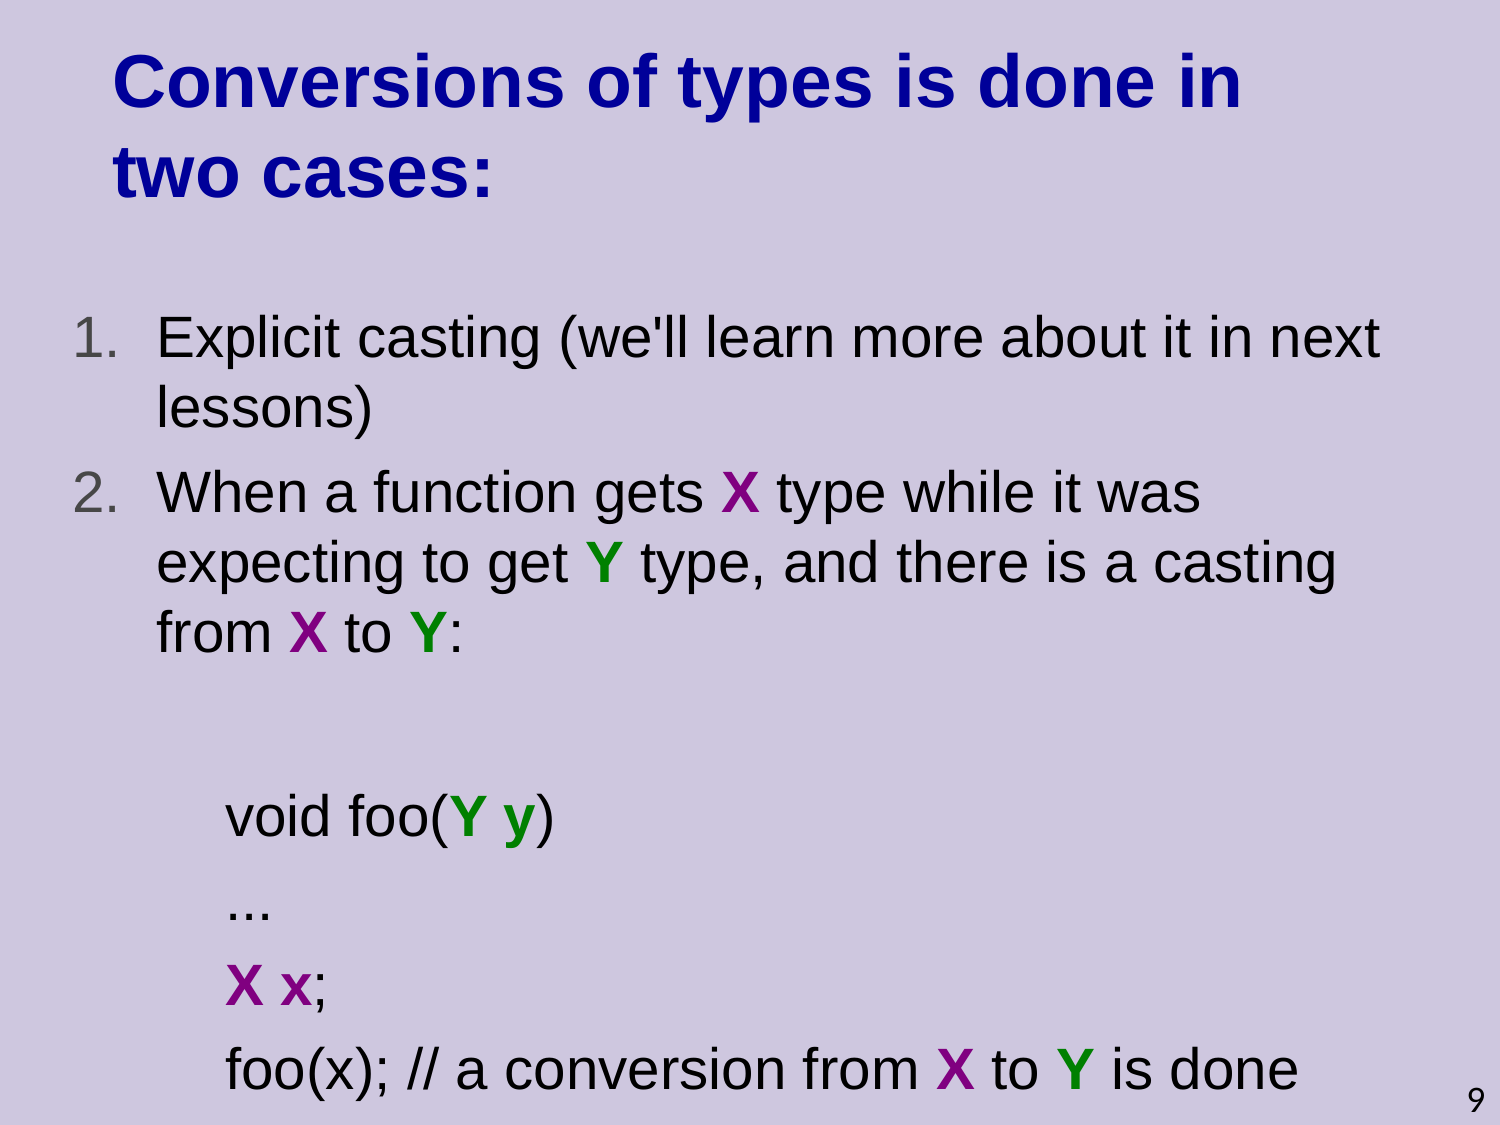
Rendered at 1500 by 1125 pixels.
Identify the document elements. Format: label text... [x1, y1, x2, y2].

title Conversions of types is done in two cases: [112, 32, 1381, 215]
text_box <number> [1428, 1069, 1500, 1125]
list Explicit casting (we'll learn more about it in next lessons) When a function gets X type while it was expecting to get Y type, and there is a casting from X to Y: void foo(Y y) ... X x; foo(x); // a conversion from X to Y is done [0, 215, 1412, 1102]
